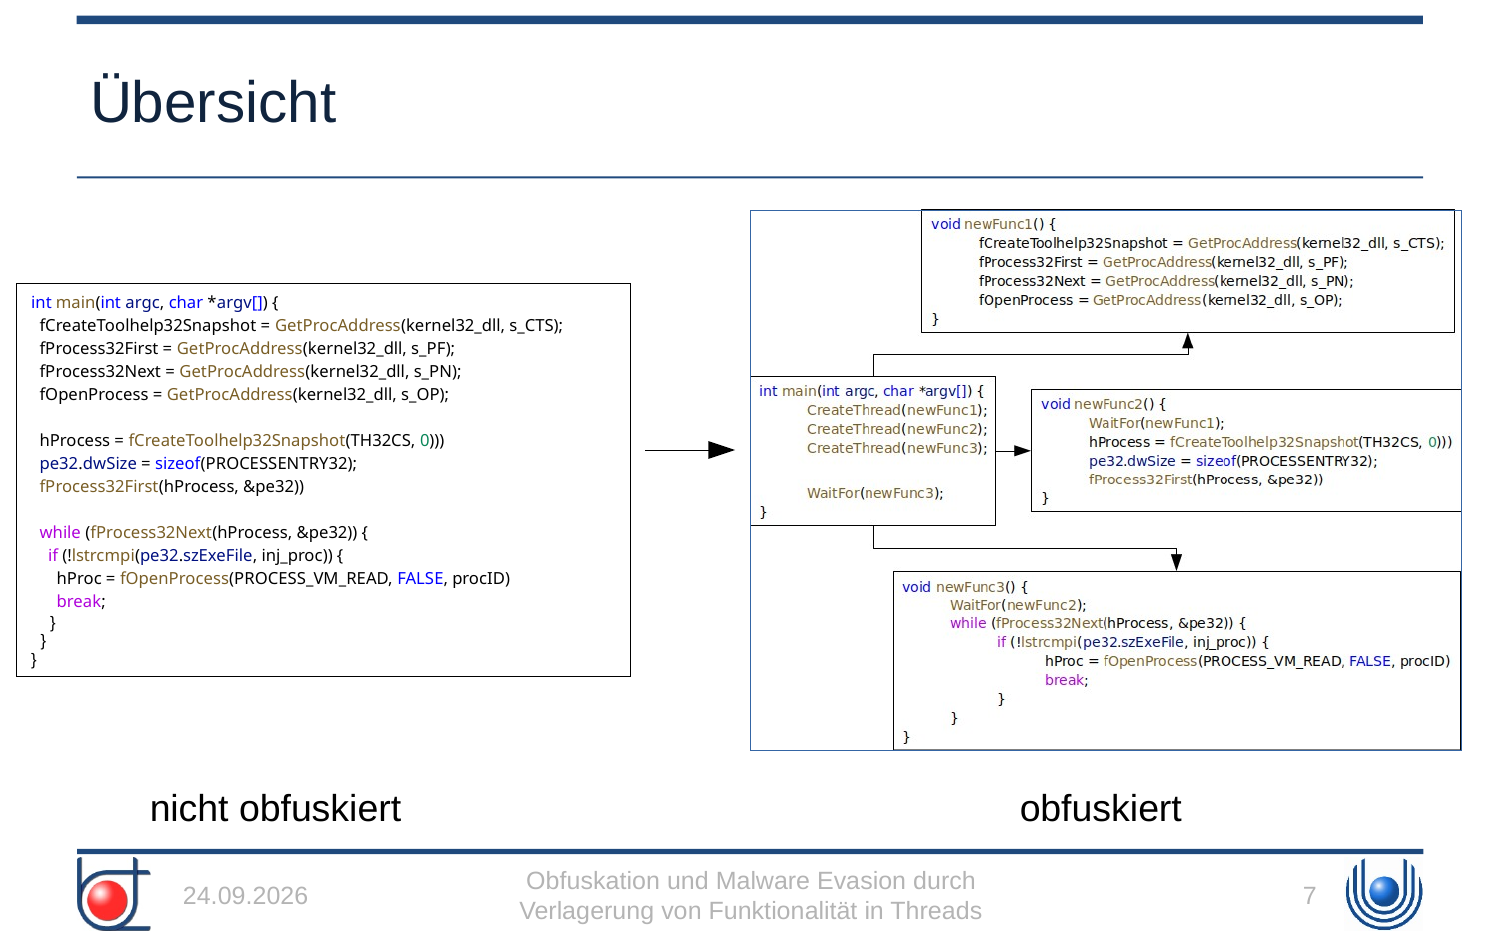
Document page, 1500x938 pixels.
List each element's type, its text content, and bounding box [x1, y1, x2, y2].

picture [1344, 857, 1423, 931]
text_box obfuskiert [1005, 780, 1197, 837]
title Übersicht [75, 19, 1425, 178]
footer Obfuskation und Malware Evasion durch Verlagerung von Funktionalität in Threads [456, 860, 1047, 929]
picture [76, 857, 151, 931]
slide_number <number> [1047, 860, 1317, 929]
text_box nicht obfuskiert [135, 780, 417, 837]
slide_number 30.08.2021 [183, 860, 454, 929]
picture [750, 209, 1462, 751]
text_box int main(int argc, char *argv[]) { fCreateToolhelp32Snapshot = GetProcAddress(kernel32_dll, s_CTS); fProcess32First = GetProcAddress(kernel32_dll, s_PF); fProcess32Next = GetProcAddress(kernel32_dll, s_PN); fOpenProcess = GetProcAddress(kernel32_dll, s_OP); hProcess = fCreateToolhelp32Snapshot(TH32CS, 0))) pe32.dwSize = sizeof(PROCESSENTRY32); fProcess32First(hProcess, &pe32)) while (fProcess32Next(hProcess, &pe32)) { if (!lstrcmpi(pe32.szExeFile, inj_proc)) { hProc = fOpenProcess(PROCESS_VM_READ, FALSE, procID) break; } } } [16, 283, 631, 646]
